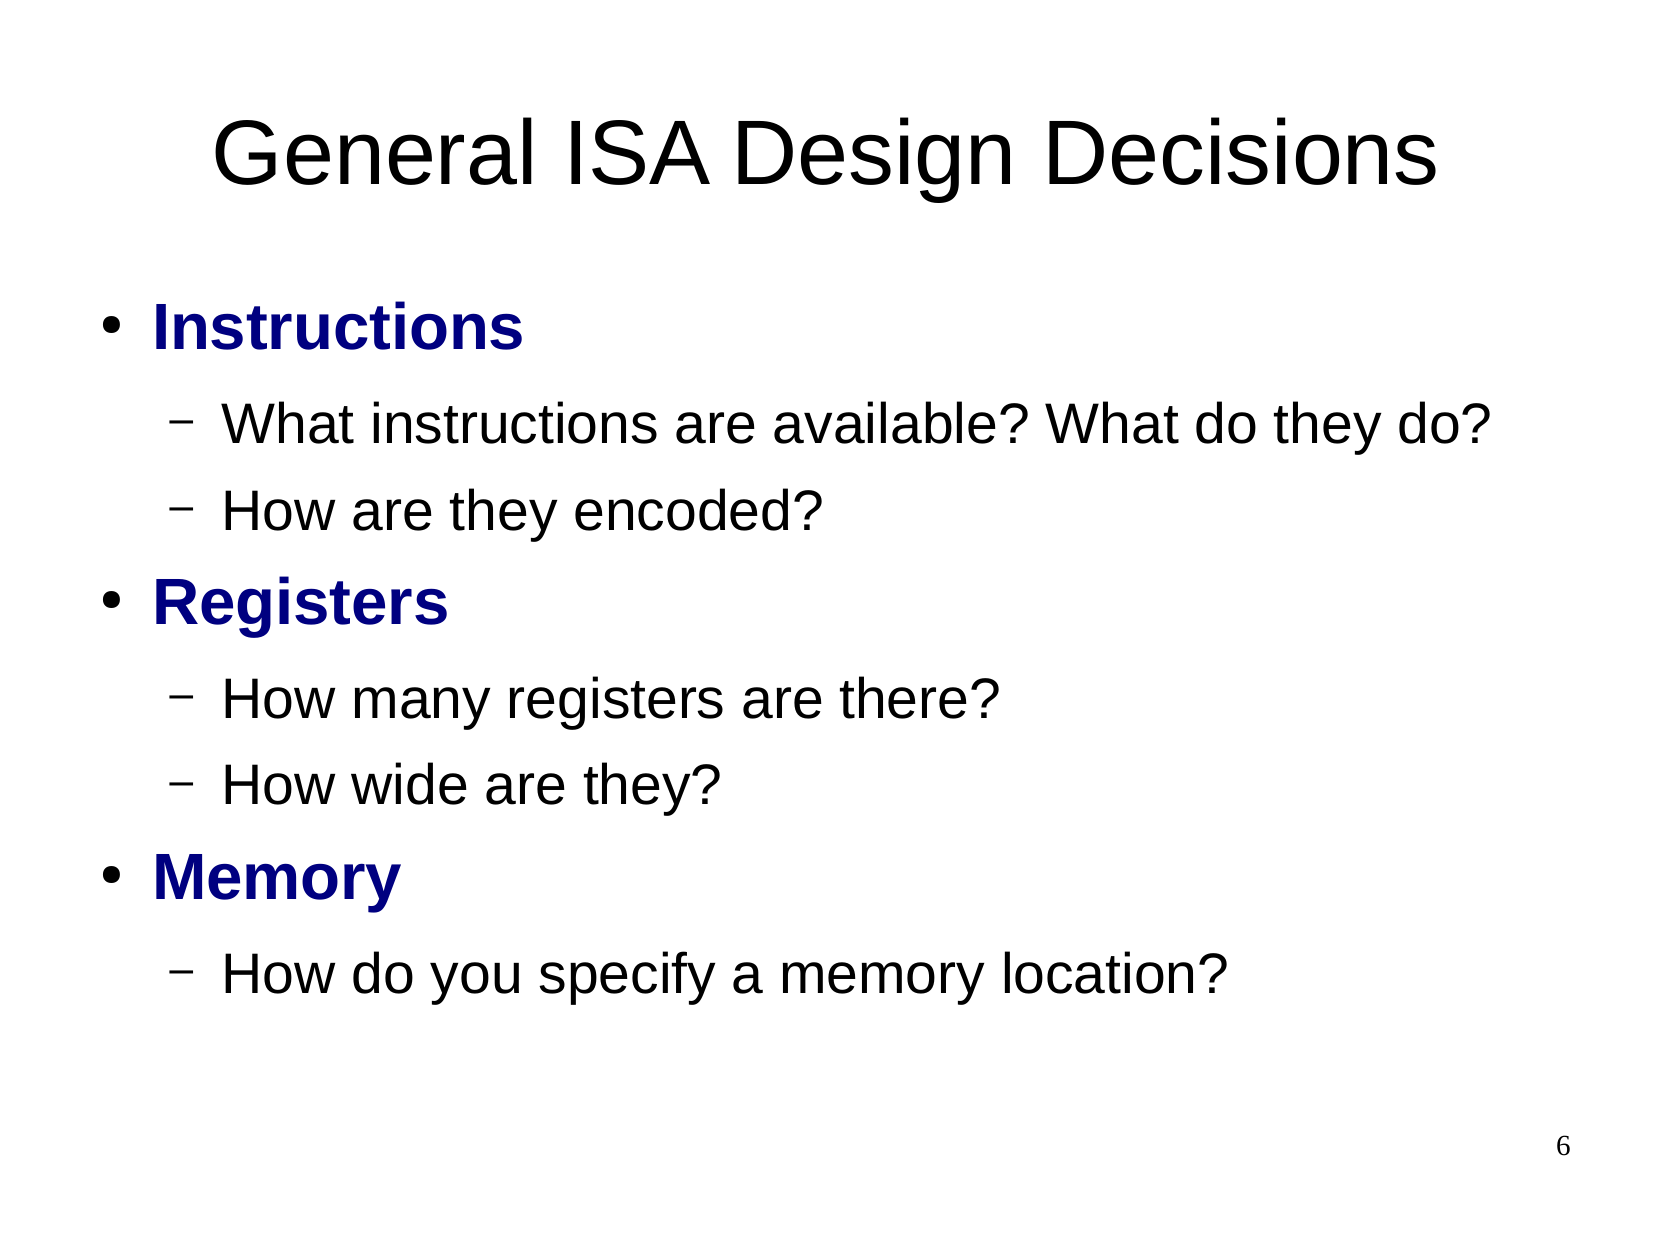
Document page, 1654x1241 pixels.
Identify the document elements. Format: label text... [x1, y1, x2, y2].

list Instructions What instructions are available? What do they do? How are they encoded? Registers How many registers are there? How wide are they? Memory How do you specify a memory location? [82, 290, 1538, 1010]
title General ISA Design Decisions [82, 49, 1571, 257]
